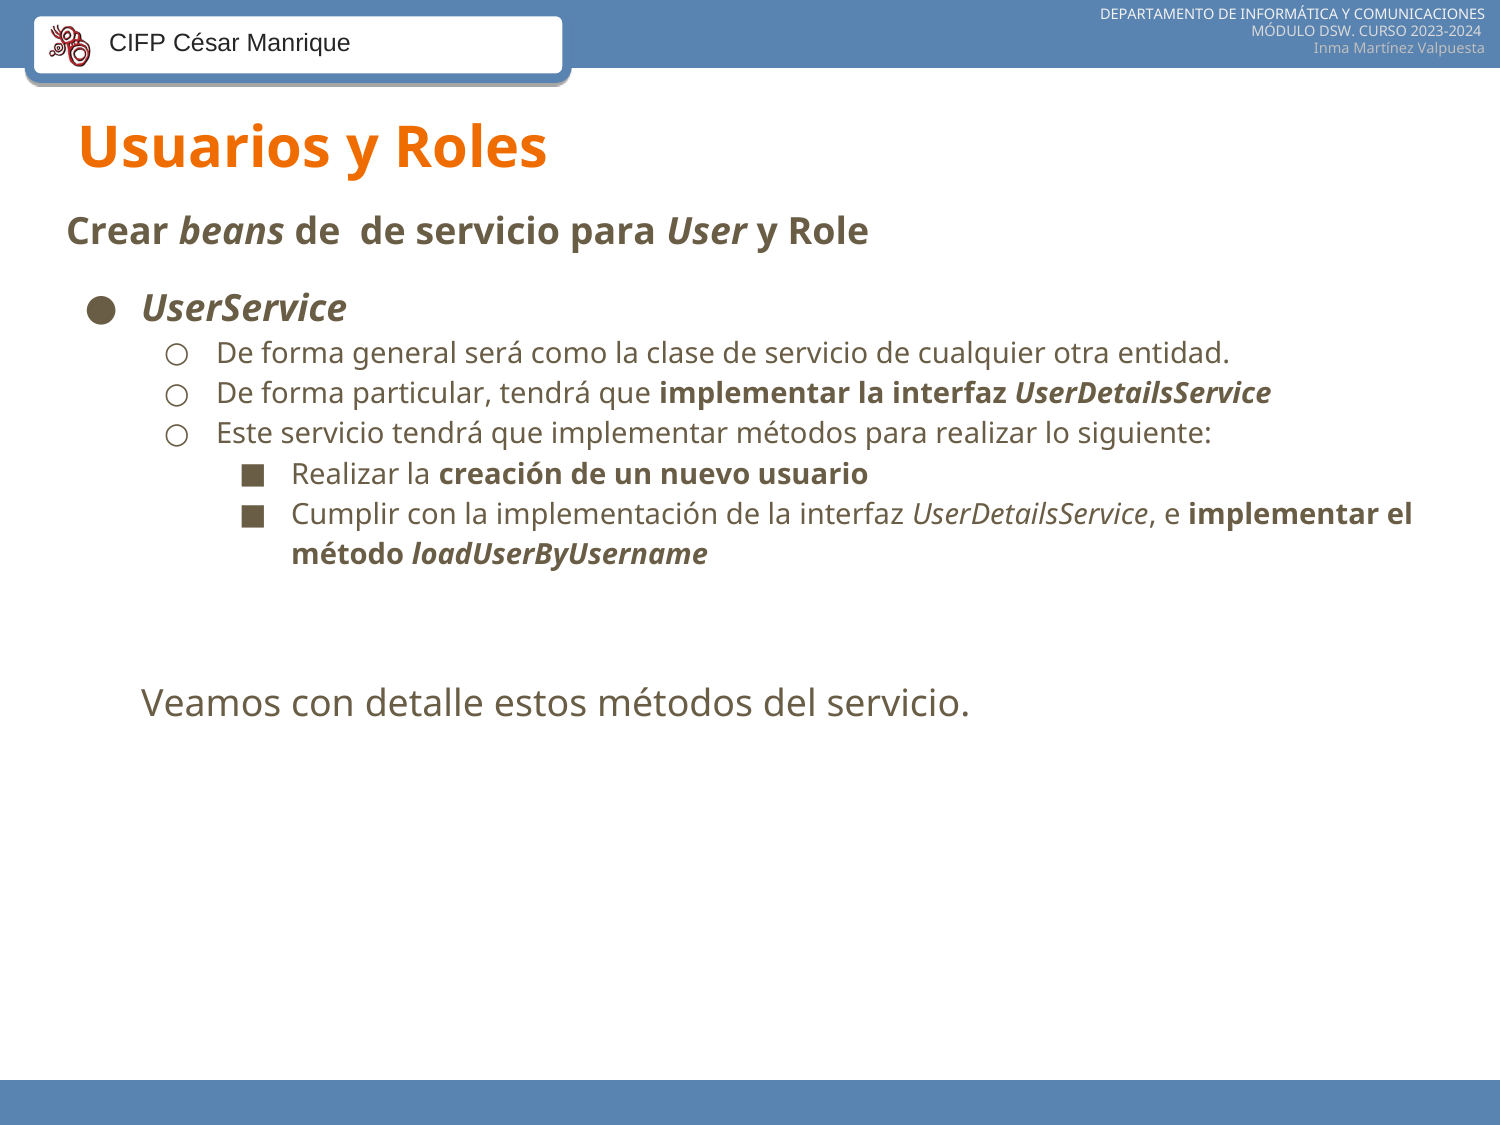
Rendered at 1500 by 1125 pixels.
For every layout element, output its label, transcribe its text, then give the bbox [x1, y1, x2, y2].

title Usuarios y Roles [63, 94, 1430, 194]
picture [47, 23, 93, 67]
list Crear beans de de servicio para User y Role UserService De forma general será como la clase de servicio de cualquier otra entidad. De forma particular, tendrá que implementar la interfaz UserDetailsService Este servicio tendrá que implementar métodos para realizar lo siguiente: Realizar la creación de un nuevo usuario Cumplir con la implementación de la interfaz UserDetailsService, e implementar el método loadUserByUsername Veamos con detalle estos métodos del servicio. [51, 185, 1449, 1101]
